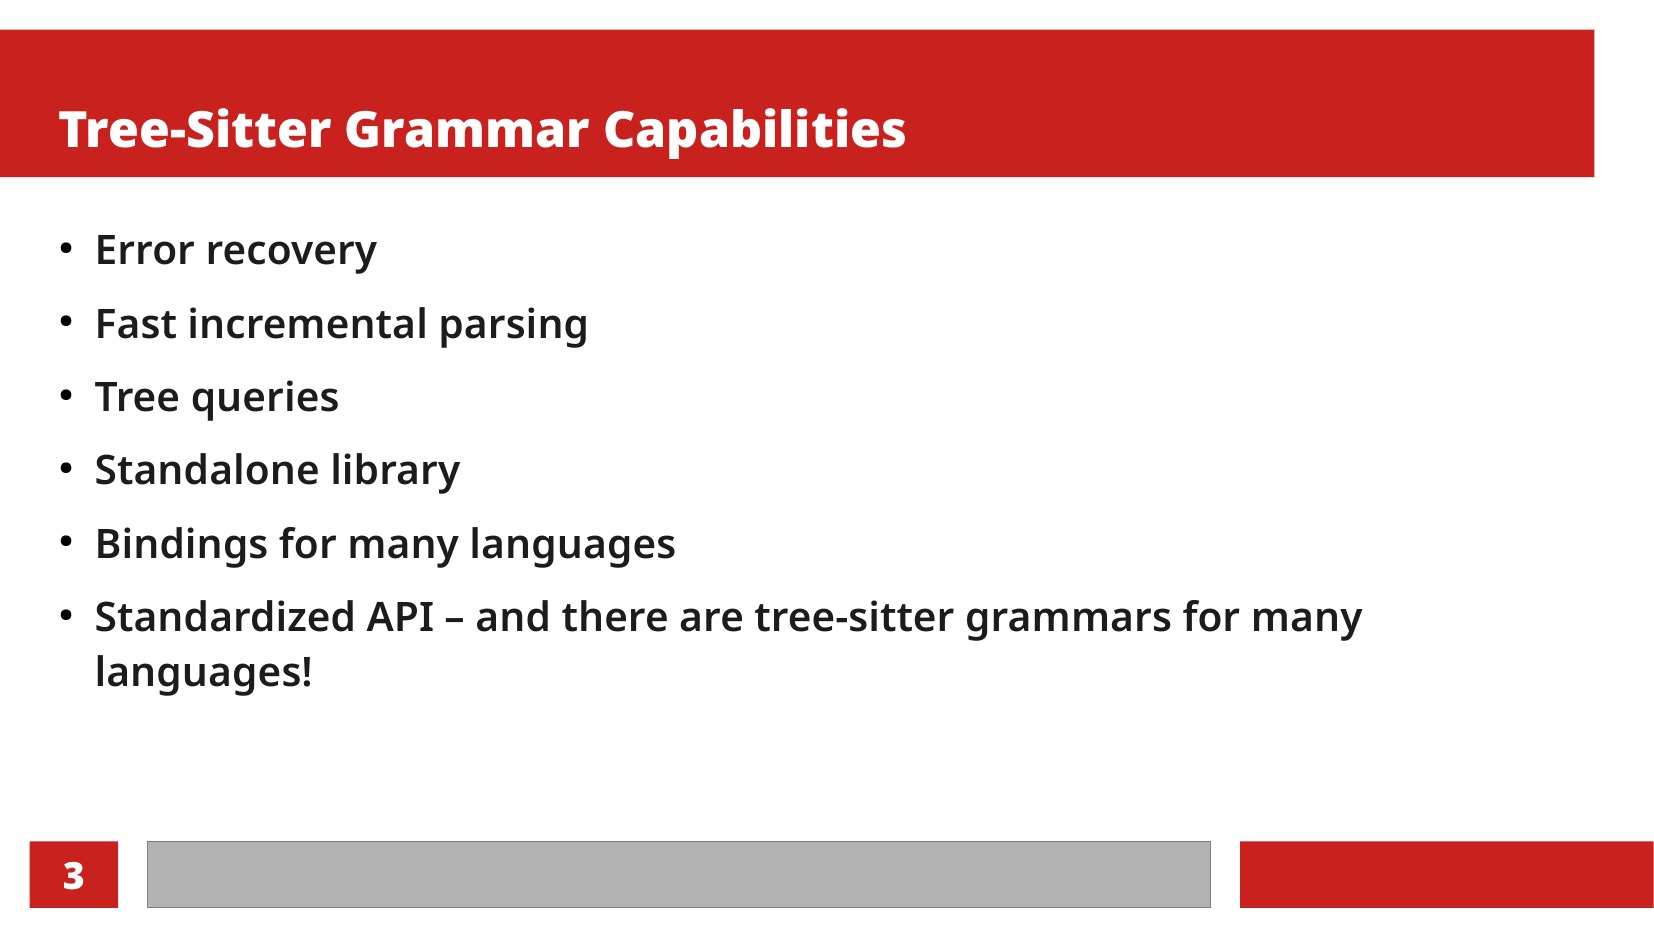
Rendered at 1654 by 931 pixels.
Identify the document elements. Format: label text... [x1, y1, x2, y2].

list Error recovery Fast incremental parsing Tree queries Standalone library Bindings for many languages Standardized API – and there are tree-sitter grammars for many languages! [59, 221, 1565, 798]
title Tree-Sitter Grammar Capabilities [59, 44, 1595, 163]
